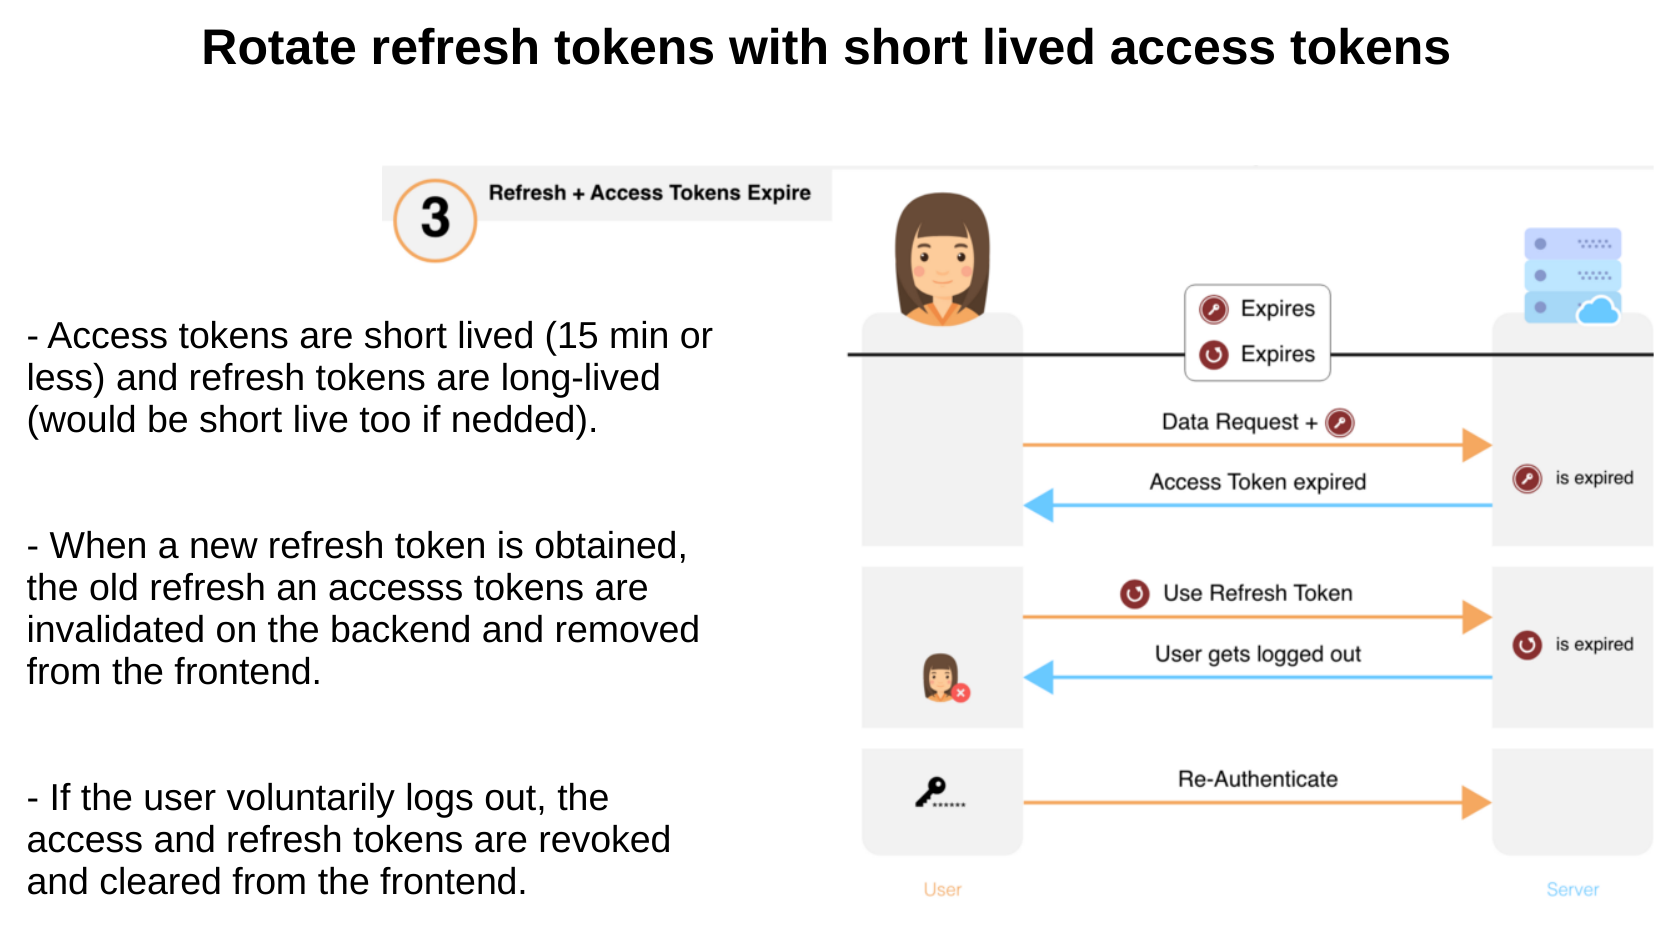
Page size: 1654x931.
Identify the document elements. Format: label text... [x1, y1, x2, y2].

picture [382, 165, 1654, 927]
text_box Rotate refresh tokens with short lived access tokens [0, 11, 1654, 111]
text_box - Access tokens are short lived (15 min or less) and refresh tokens are long-lived (would be short live too if nedded). - When a new refresh token is obtained, the old refresh an accesss tokens are invalidated on the backend and removed from the frontend. - If the user voluntarily logs out, the access and refresh tokens are revoked and cleared from the frontend. [11, 307, 733, 910]
